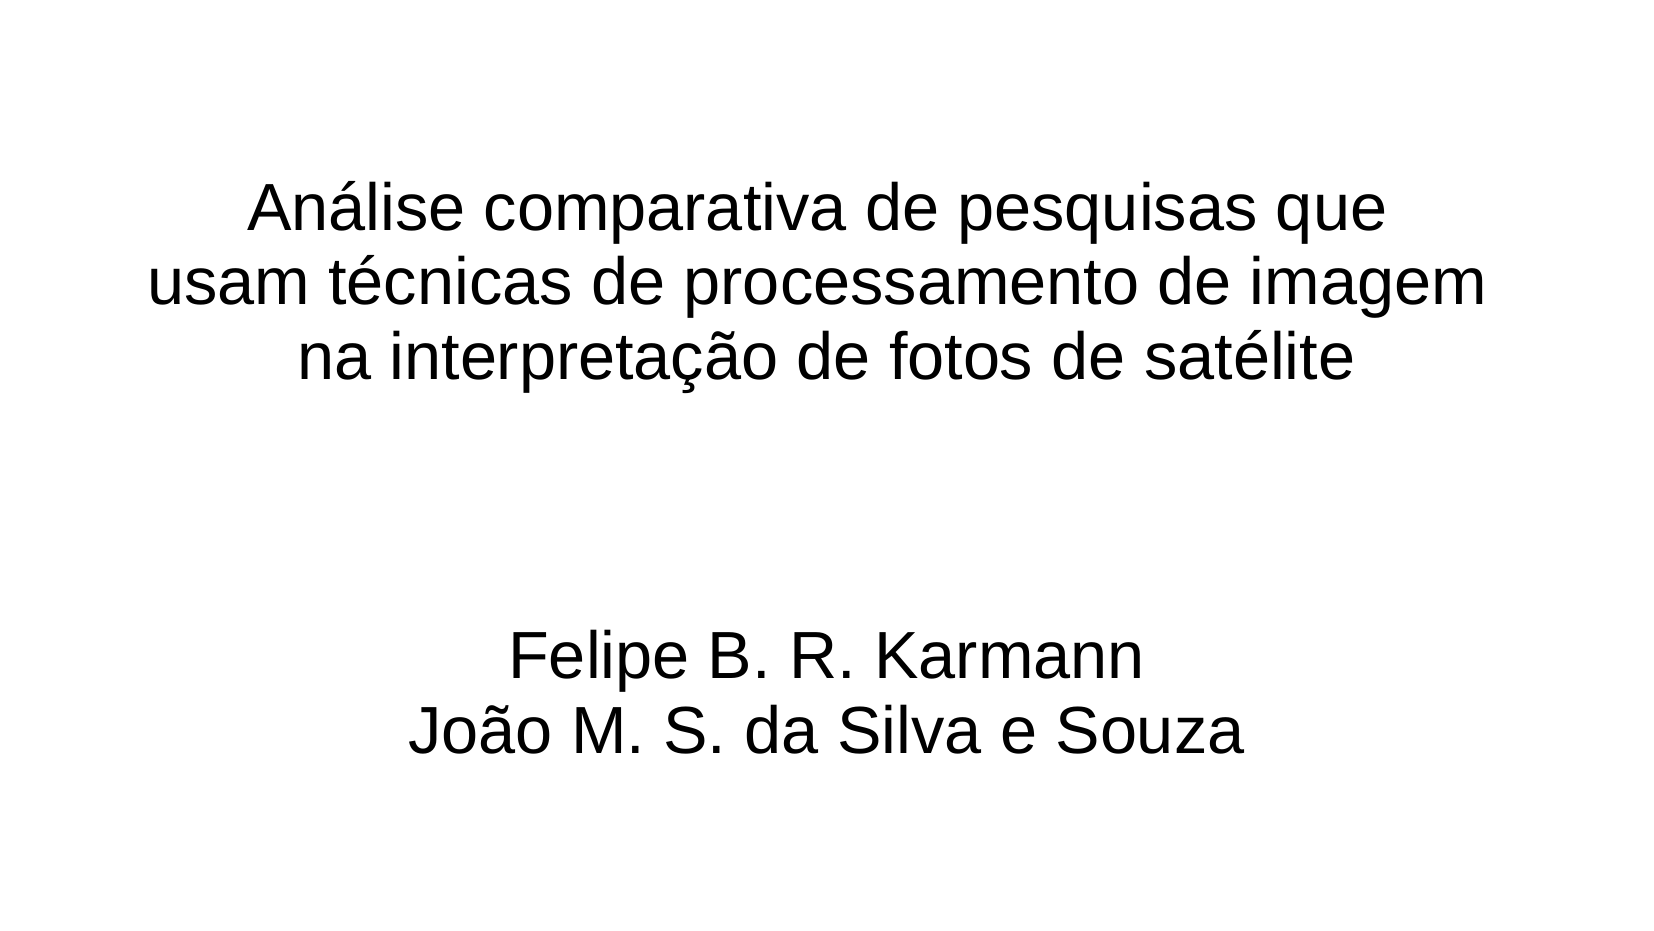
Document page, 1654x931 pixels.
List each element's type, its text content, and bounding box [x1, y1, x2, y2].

subtitle Análise comparativa de pesquisas que usam técnicas de processamento de imagem na interpretação de fotos de satélite Felipe B. R. Karmann João M. S. da Silva e Souza [82, 169, 1571, 768]
